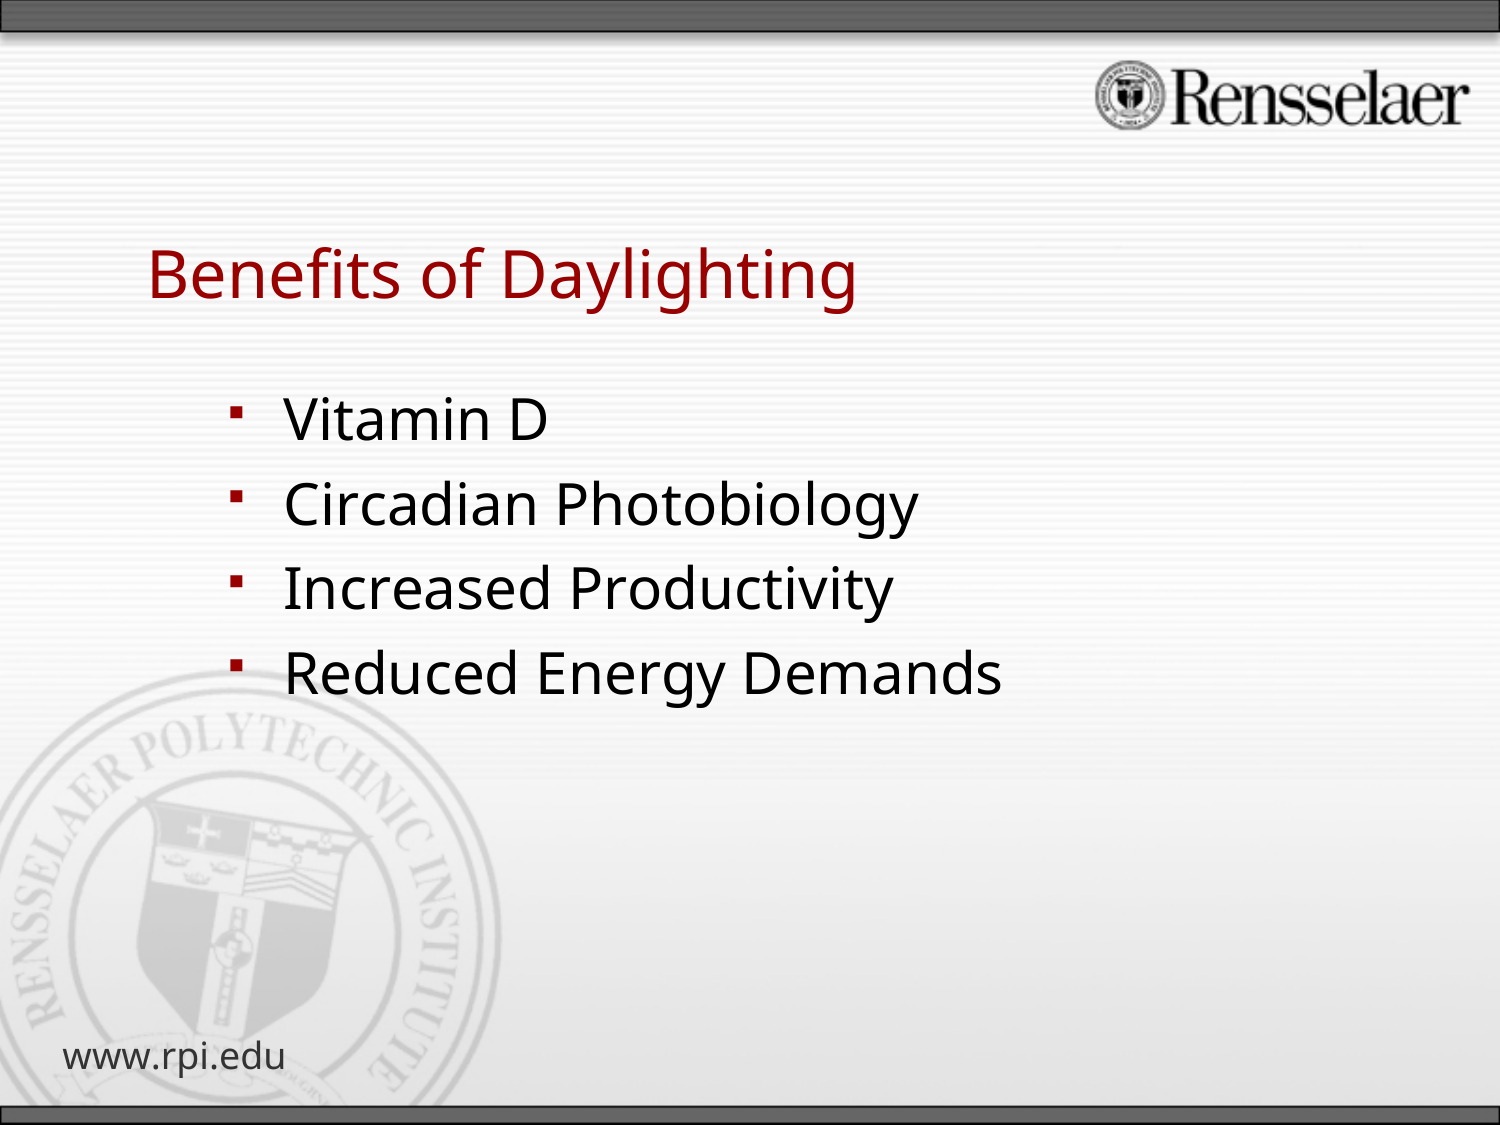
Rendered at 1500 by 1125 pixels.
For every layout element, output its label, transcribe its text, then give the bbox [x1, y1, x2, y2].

title Benefits of Daylighting [131, 215, 1457, 328]
picture [0, 0, 1500, 1125]
list Vitamin D Circadian Photobiology Increased Productivity Reduced Energy Demands [212, 375, 1450, 988]
